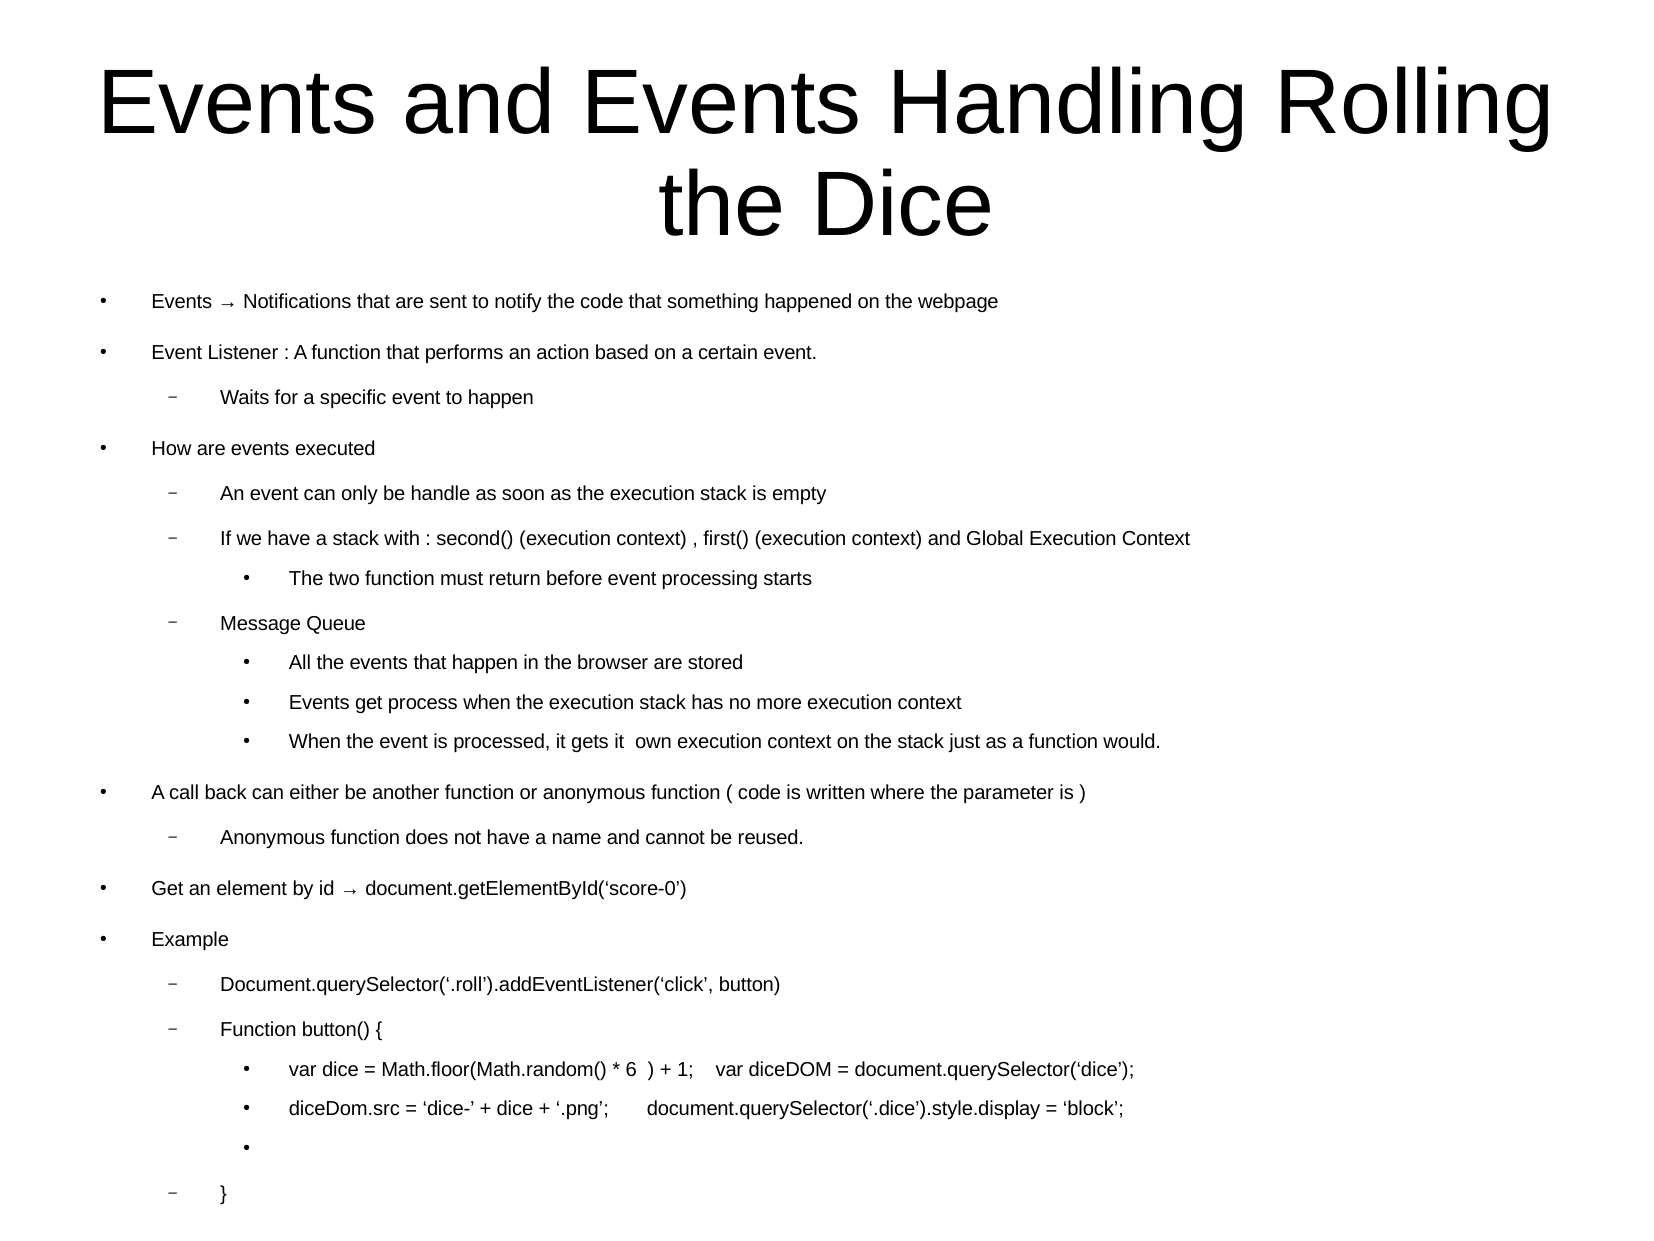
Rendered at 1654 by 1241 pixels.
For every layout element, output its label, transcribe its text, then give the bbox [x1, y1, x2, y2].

title Events and Events Handling Rolling the Dice [82, 49, 1571, 257]
list Events → Notifications that are sent to notify the code that something happened on the webpage Event Listener : A function that performs an action based on a certain event. Waits for a specific event to happen How are events executed An event can only be handle as soon as the execution stack is empty If we have a stack with : second() (execution context) , first() (execution context) and Global Execution Context The two function must return before event processing starts Message Queue All the events that happen in the browser are stored Events get process when the execution stack has no more execution context When the event is processed, it gets it own execution context on the stack just as a function would. A call back can either be another function or anonymous function ( code is written where the parameter is ) Anonymous function does not have a name and cannot be reused. Get an element by id → document.getElementById(‘score-0’) Example Document.querySelector(‘.roll’).addEventListener(‘click’, button) Function button() { var dice = Math.floor(Math.random() * 6 ) + 1; var diceDOM = document.querySelector(‘dice’); diceDom.src = ‘dice-’ + dice + ‘.png’; document.querySelector(‘.dice’).style.display = ‘block’; } [82, 290, 1583, 1205]
